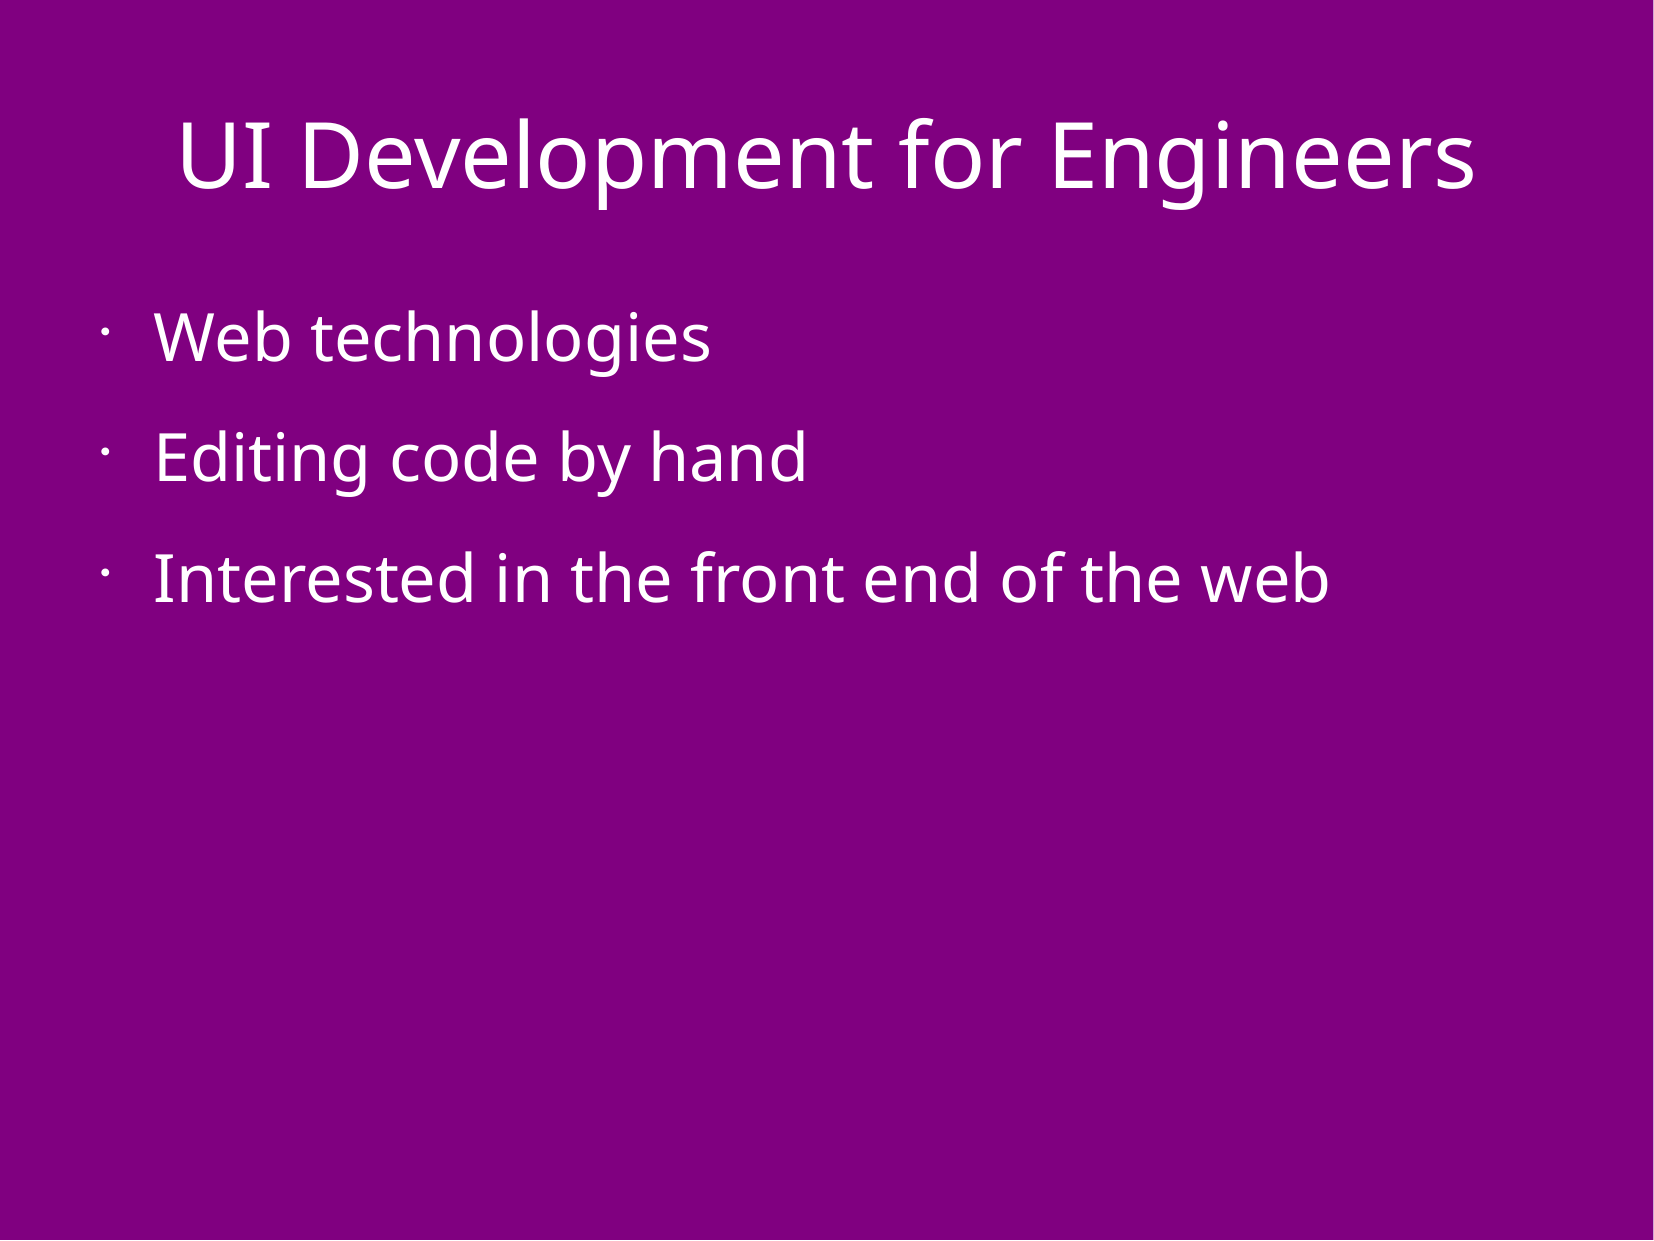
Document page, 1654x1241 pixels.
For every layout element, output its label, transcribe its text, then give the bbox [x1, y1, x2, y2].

title UI Development for Engineers [82, 56, 1571, 250]
list Web technologies Editing code by hand Interested in the front end of the web [82, 290, 1571, 1094]
